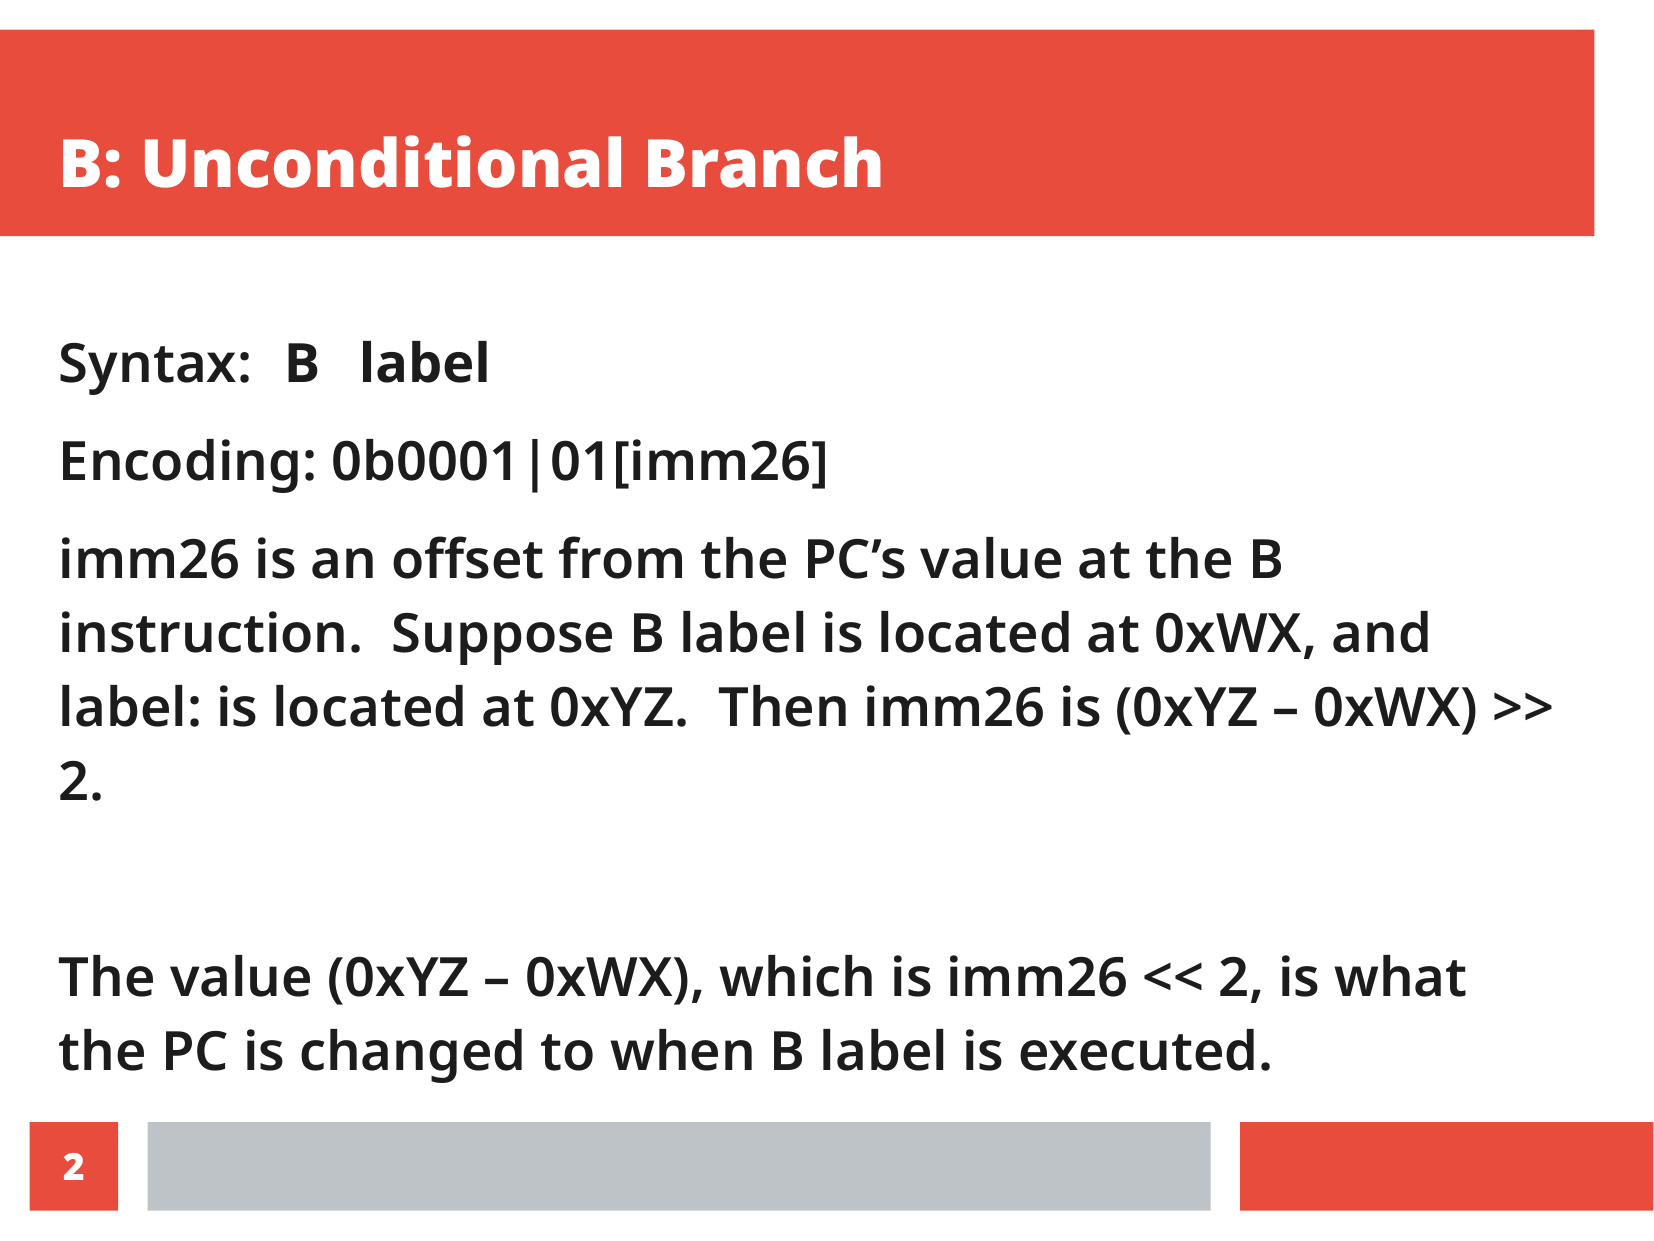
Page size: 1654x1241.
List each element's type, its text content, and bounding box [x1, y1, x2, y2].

list Syntax: B label Encoding: 0b0001|01[imm26] imm26 is an offset from the PC’s value at the B instruction. Suppose B label is located at 0xWX, and label: is located at 0xYZ. Then imm26 is (0xYZ – 0xWX) >> 2. The value (0xYZ – 0xWX), which is imm26 << 2, is what the PC is changed to when B label is executed. [59, 324, 1565, 1093]
title B: Unconditional Branch [59, 59, 1595, 207]
